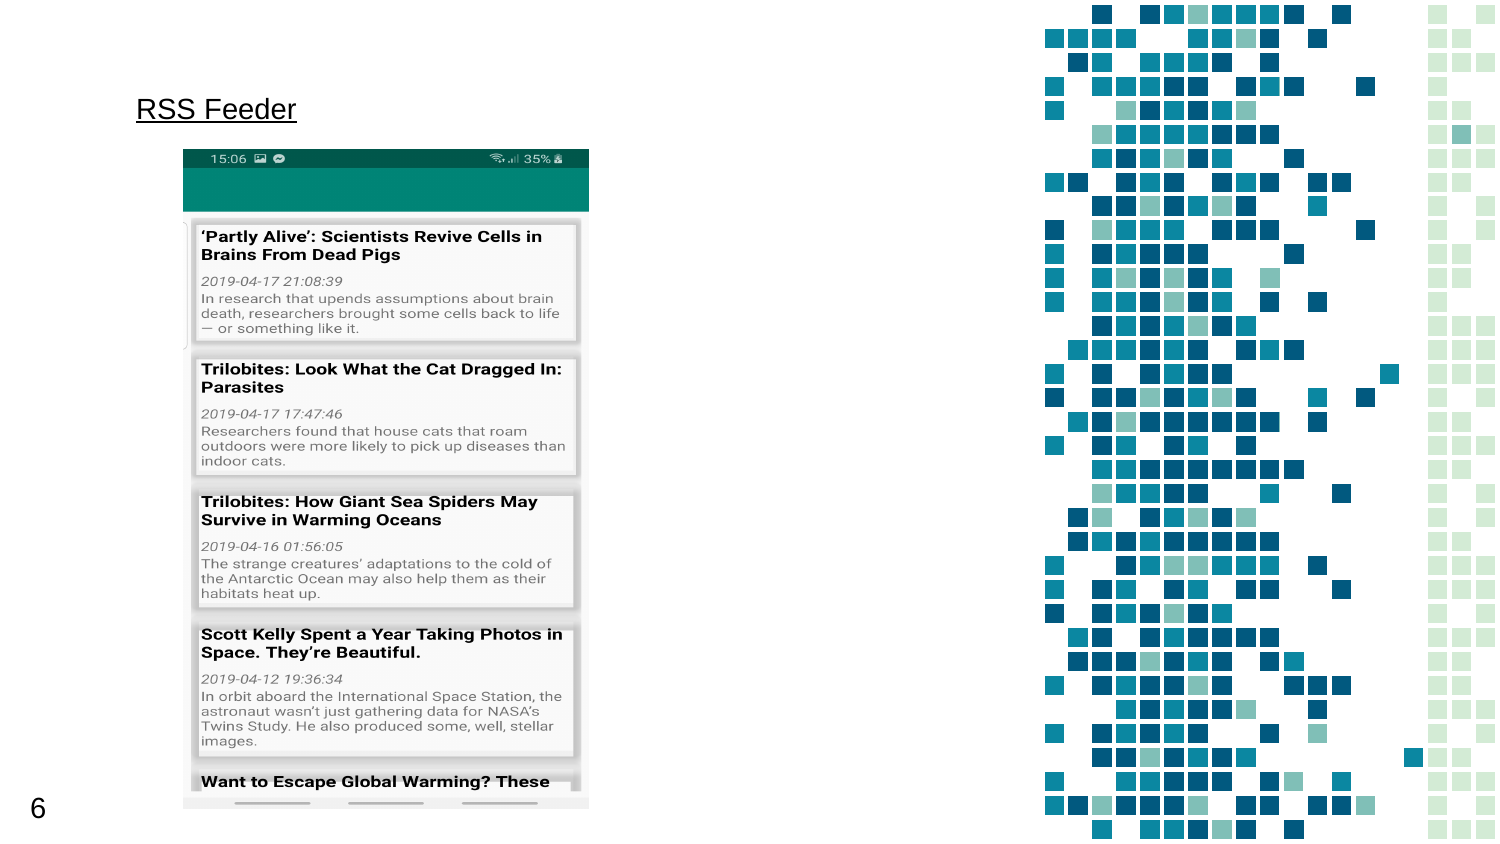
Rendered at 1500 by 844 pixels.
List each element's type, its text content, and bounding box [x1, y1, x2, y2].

slide_number <number> [15, 774, 105, 839]
title RSS Feeder [120, 0, 1231, 141]
list [117, 640, 1227, 828]
picture [183, 149, 589, 809]
